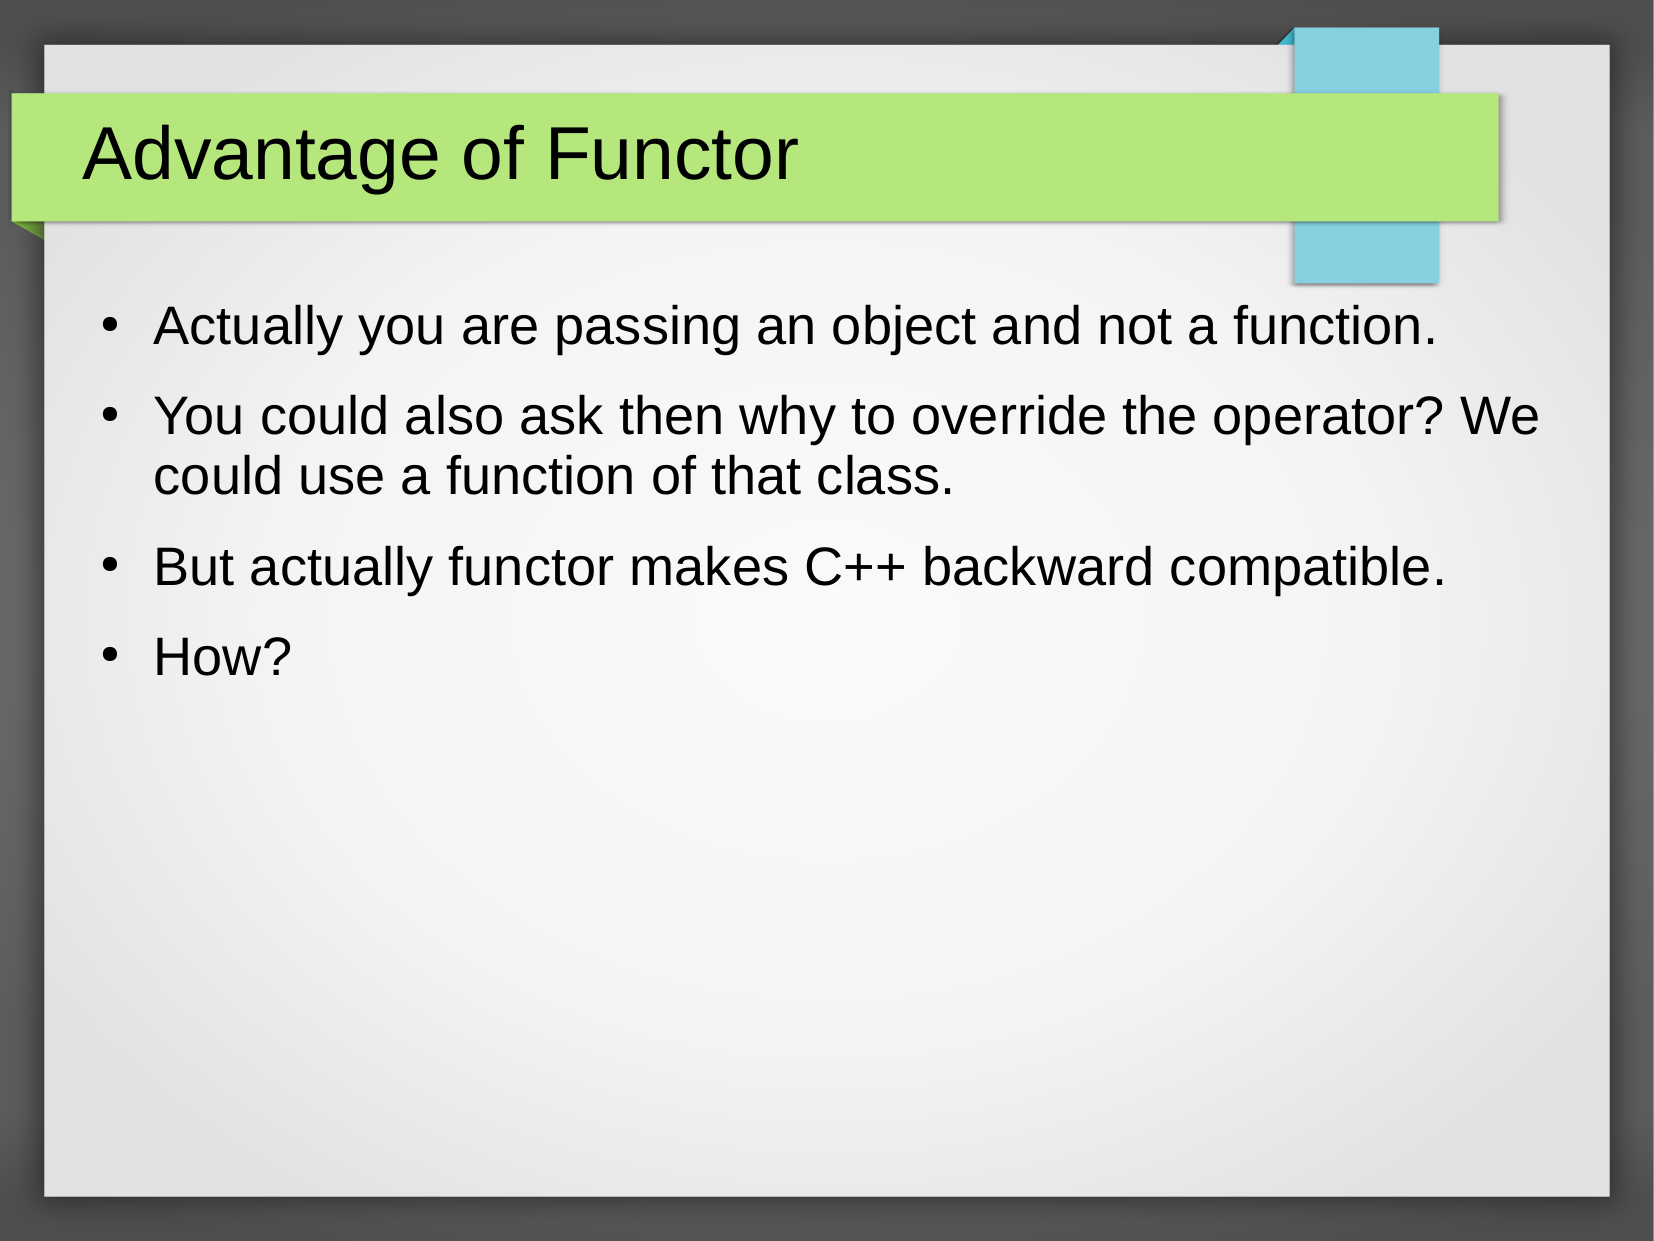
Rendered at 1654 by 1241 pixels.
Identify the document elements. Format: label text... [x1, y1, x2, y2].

title Advantage of Functor [82, 94, 1264, 213]
picture [0, 0, 1654, 1241]
list Actually you are passing an object and not a function. You could also ask then why to override the operator? We could use a function of that class. But actually functor makes C++ backward compatible. How? [82, 295, 1571, 1015]
